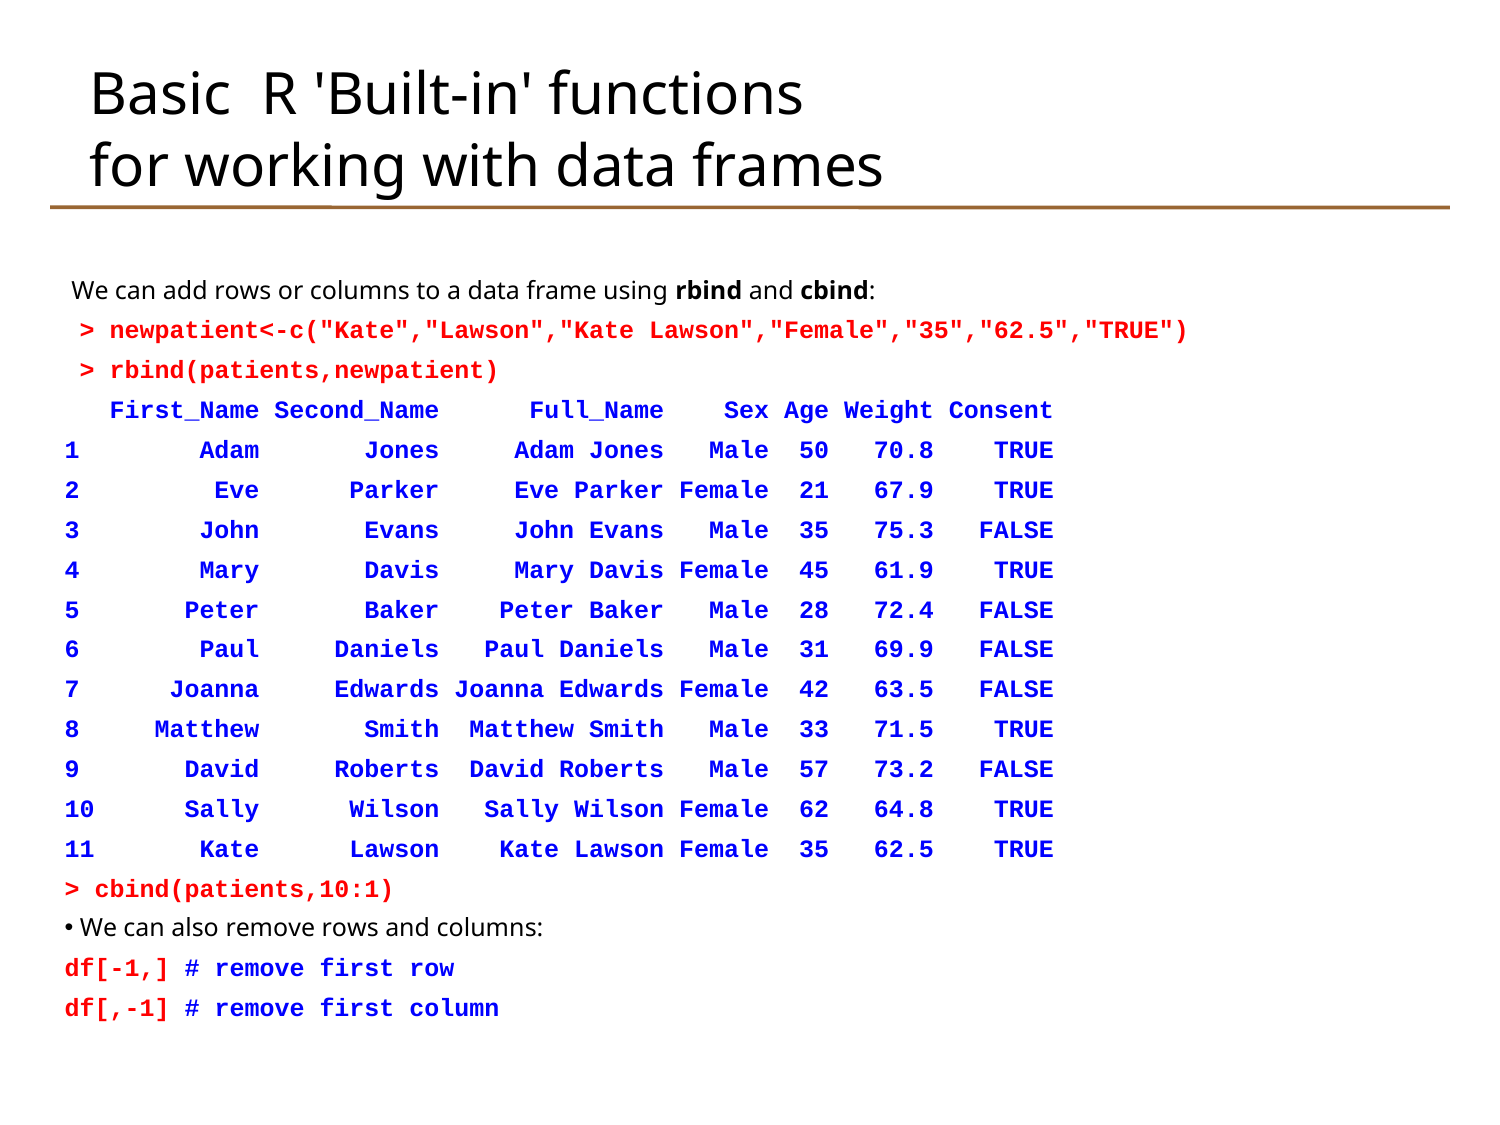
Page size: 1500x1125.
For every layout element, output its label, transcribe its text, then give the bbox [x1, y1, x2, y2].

text_box Basic R 'Built-in' functions for working with data frames [75, 32, 1425, 221]
text_box We can add rows or columns to a data frame using rbind and cbind: > newpatient<-c("Kate","Lawson","Kate Lawson","Female","35","62.5","TRUE") > rbind(patients,newpatient) First_Name Second_Name Full_Name Sex Age Weight Consent 1 Adam Jones Adam Jones Male 50 70.8 TRUE 2 Eve Parker Eve Parker Female 21 67.9 TRUE 3 John Evans John Evans Male 35 75.3 FALSE 4 Mary Davis Mary Davis Female 45 61.9 TRUE 5 Peter Baker Peter Baker Male 28 72.4 FALSE 6 Paul Daniels Paul Daniels Male 31 69.9 FALSE 7 Joanna Edwards Joanna Edwards Female 42 63.5 FALSE 8 Matthew Smith Matthew Smith Male 33 71.5 TRUE 9 David Roberts David Roberts Male 57 73.2 FALSE 10 Sally Wilson Sally Wilson Female 62 64.8 TRUE 11 Kate Lawson Kate Lawson Female 35 62.5 TRUE > cbind(patients,10:1) We can also remove rows and columns: df[-1,] # remove first row df[,-1] # remove first column [64, 273, 1449, 1002]
